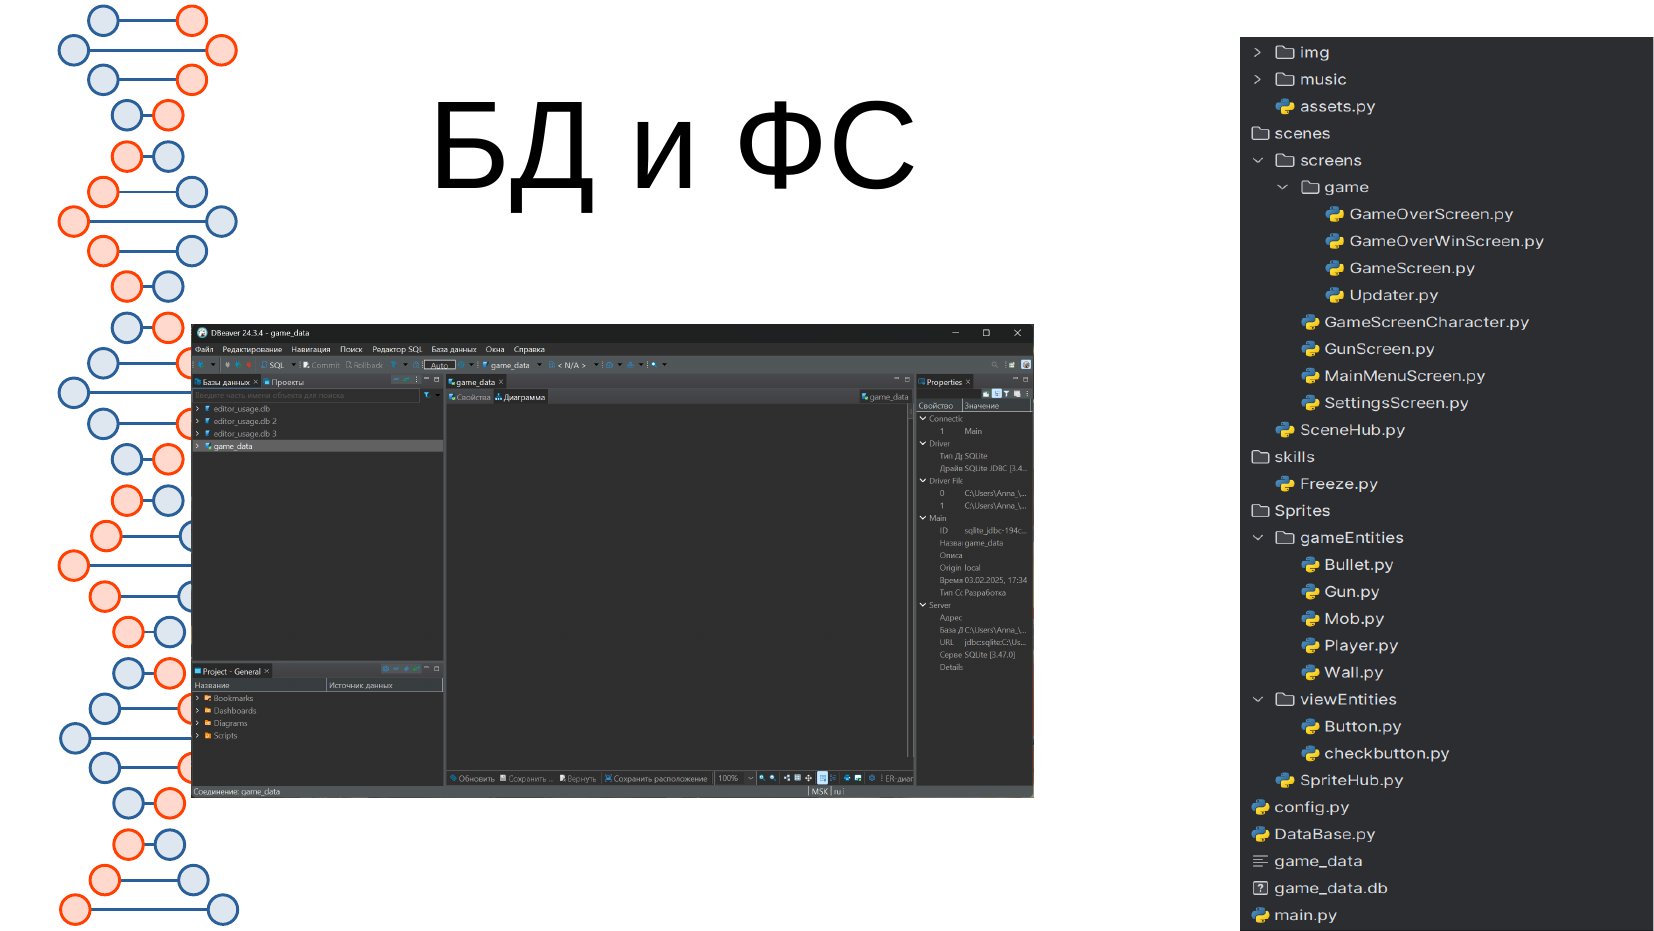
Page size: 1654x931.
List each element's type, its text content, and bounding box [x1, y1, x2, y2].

picture [191, 324, 1034, 798]
text_box БД и ФС [413, 67, 1093, 502]
picture [1240, 37, 1654, 931]
